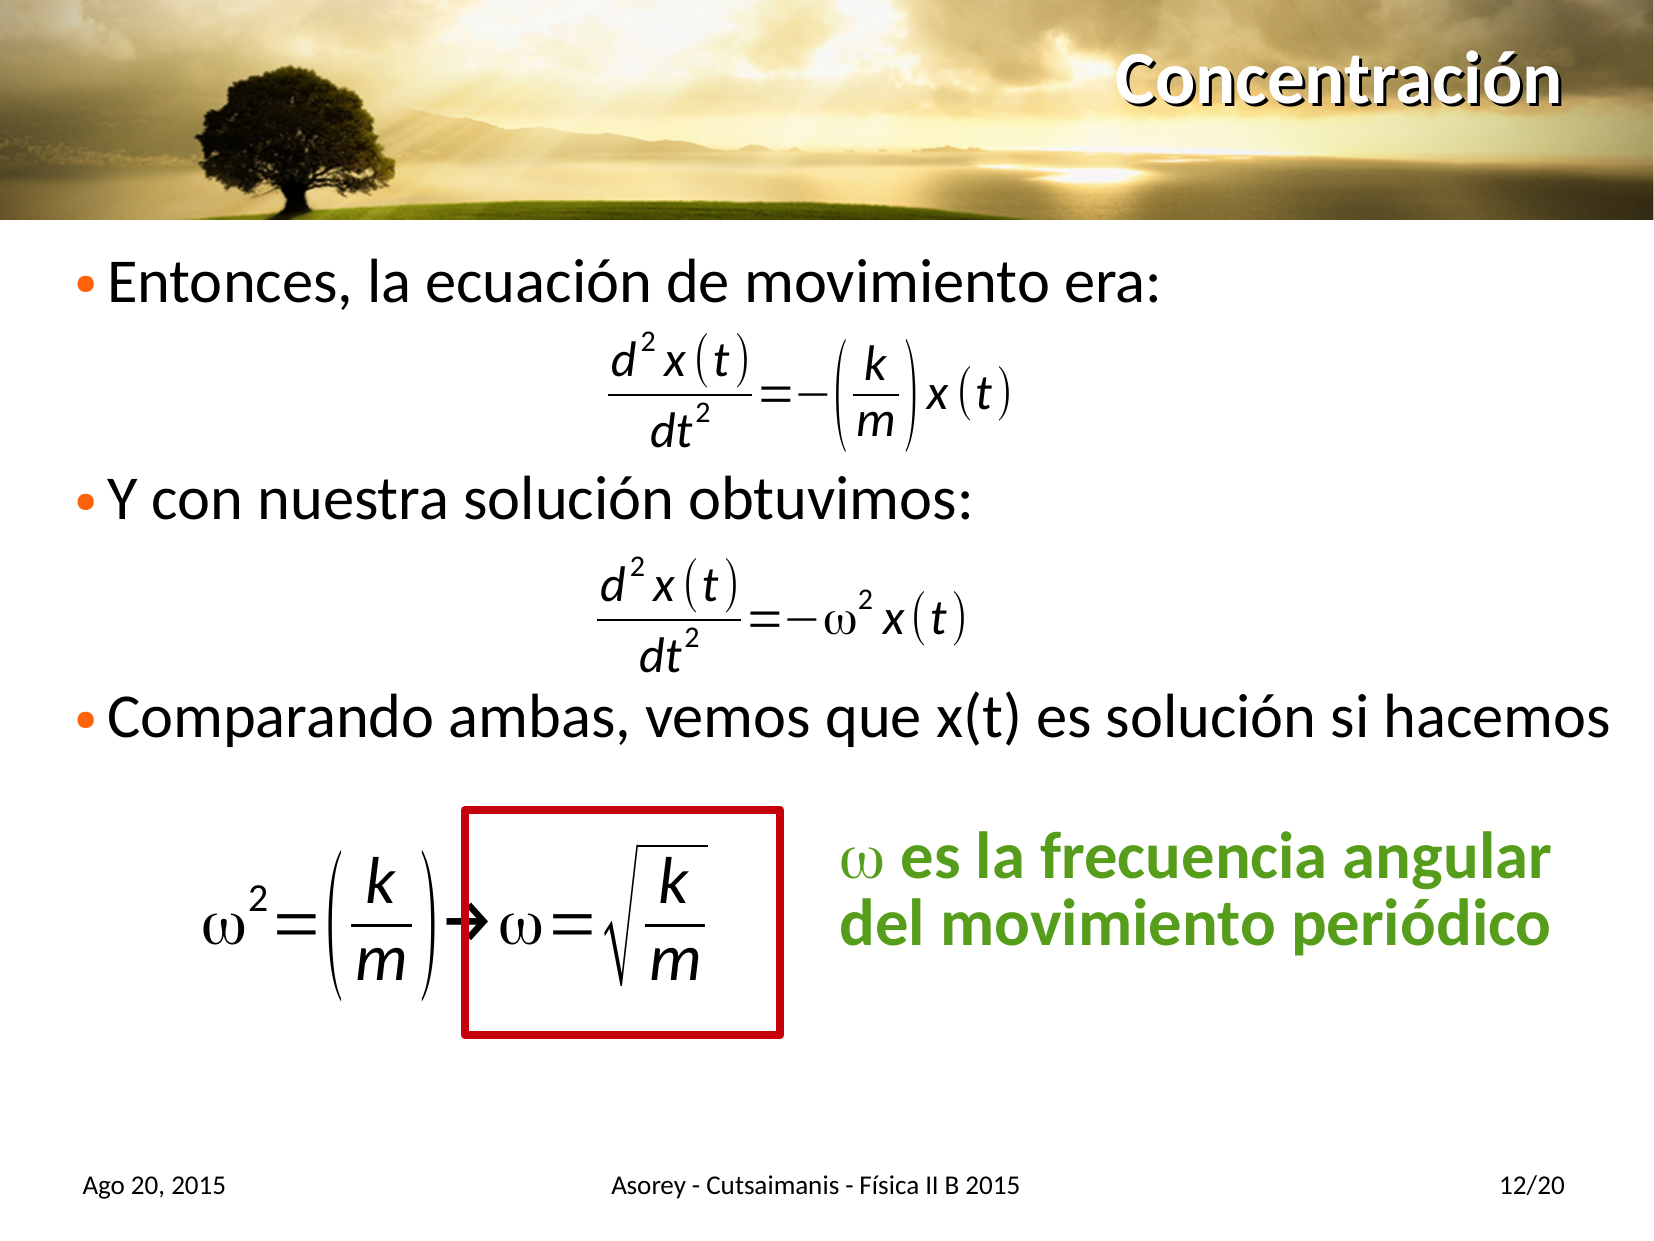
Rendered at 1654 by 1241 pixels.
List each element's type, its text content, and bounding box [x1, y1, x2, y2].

title Concentración [75, 19, 1564, 151]
chart [469, 841, 715, 1006]
text_box w es la frecuencia angular del movimiento periódico [825, 821, 1591, 991]
chart [600, 330, 1020, 460]
list Entonces, la ecuación de movimiento era: Y con nuestra solución obtuvimos: Comparando ambas, vemos que x(t) es solución si hacemos [45, 255, 1621, 1156]
chart [195, 841, 461, 1006]
chart [589, 555, 976, 685]
picture [0, 0, 1654, 220]
